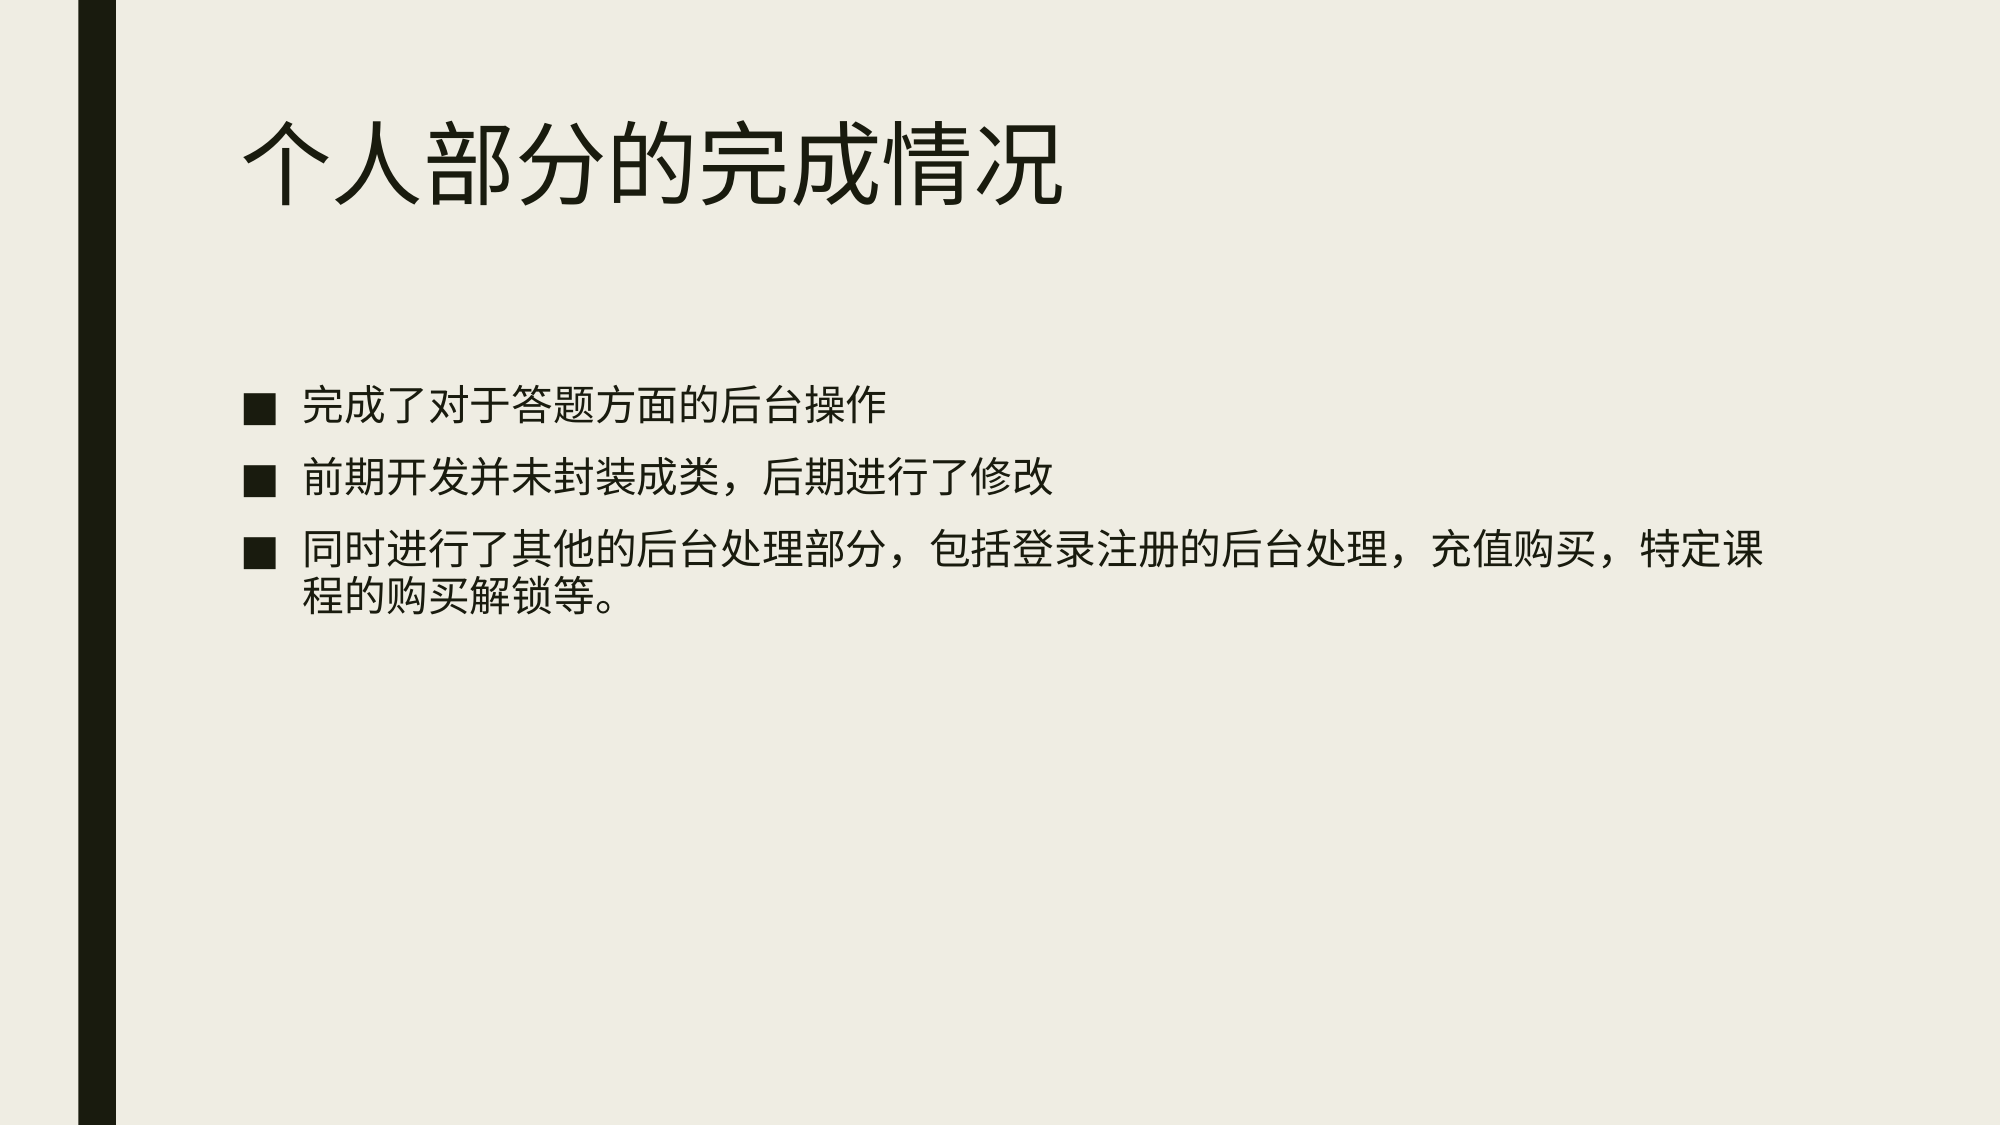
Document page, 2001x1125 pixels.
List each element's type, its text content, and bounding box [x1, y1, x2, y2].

title 个人部分的完成情况 [225, 112, 1800, 357]
list 完成了对于答题方面的后台操作 前期开发并未封装成类，后期进行了修改 同时进行了其他的后台处理部分，包括登录注册的后台处理，充值购买，特定课程的购买解锁等。 [225, 375, 1800, 963]
